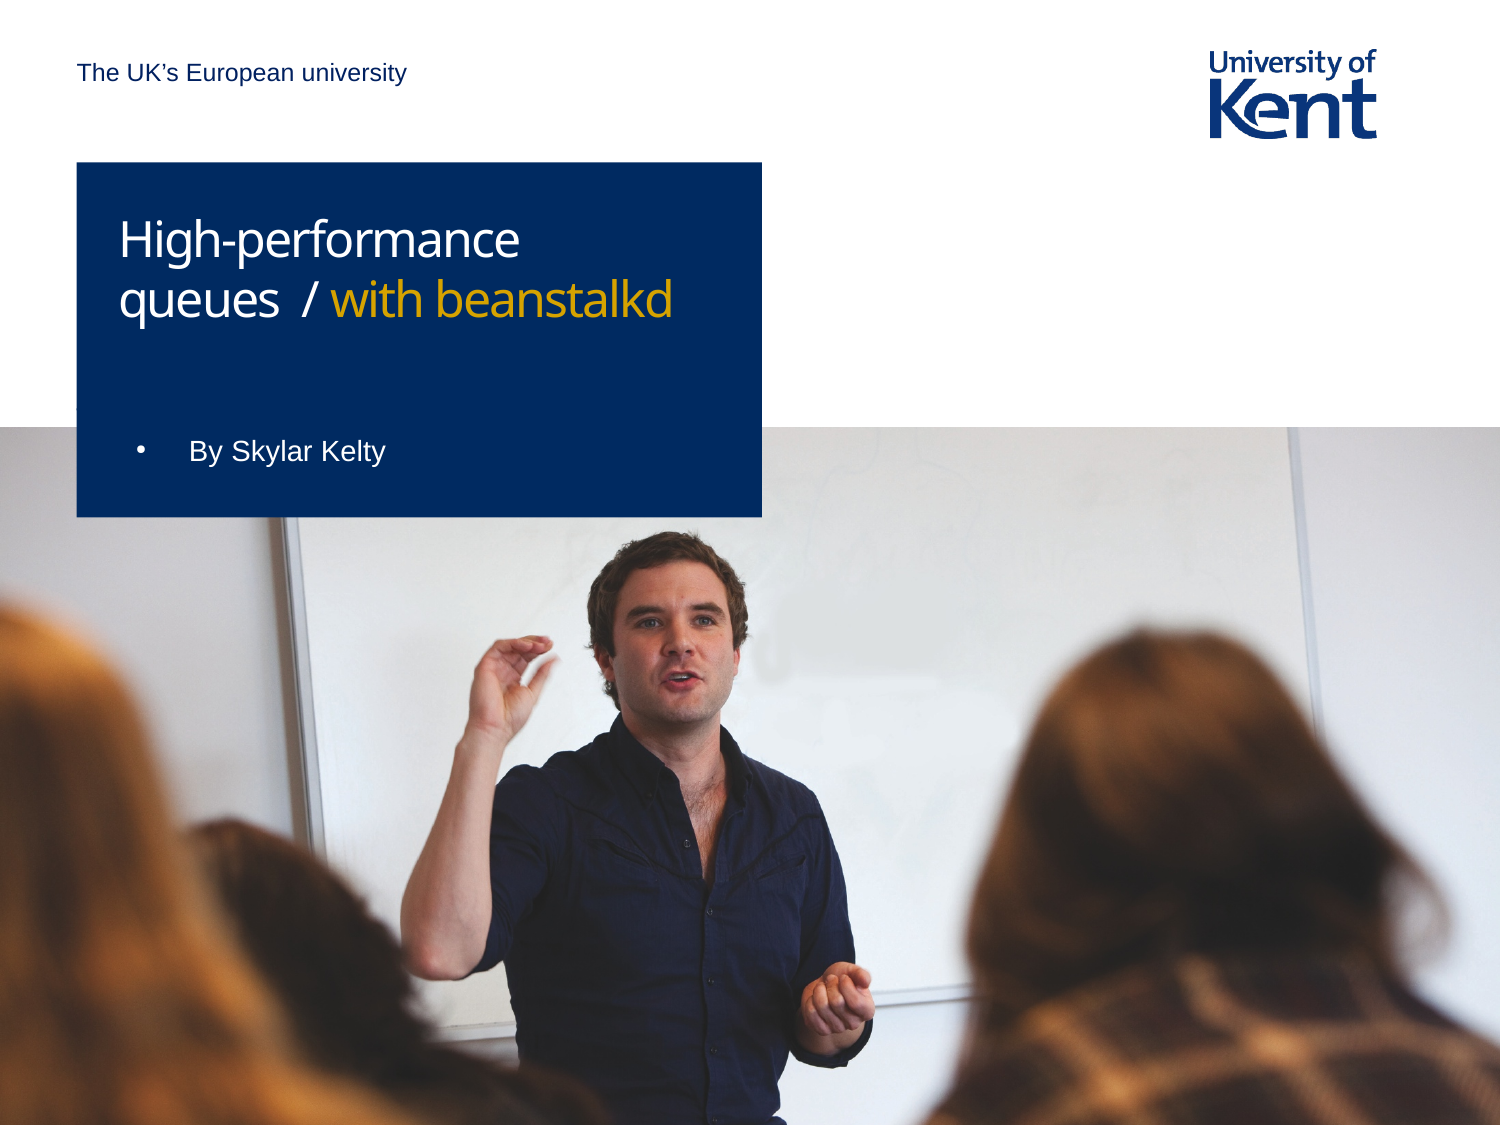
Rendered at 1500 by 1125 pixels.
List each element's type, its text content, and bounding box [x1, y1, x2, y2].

picture [0, 427, 1500, 1125]
list By Skylar Kelty [76, 408, 762, 518]
list High-performance queues / with beanstalkd [76, 162, 762, 408]
picture [1210, 49, 1377, 139]
